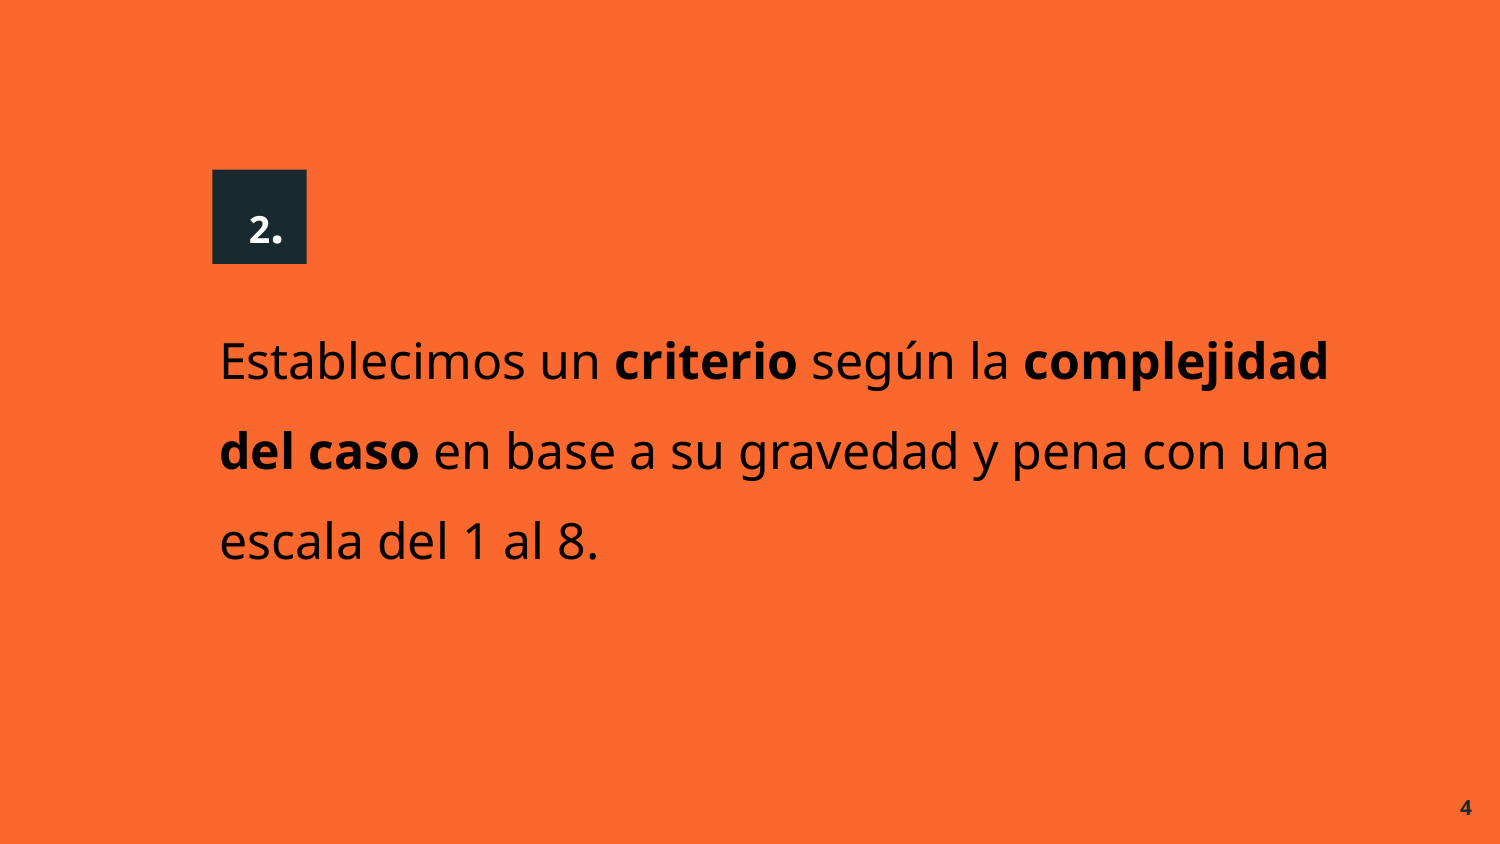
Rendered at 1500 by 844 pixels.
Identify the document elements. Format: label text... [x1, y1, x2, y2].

text_box Establecimos un criterio según la complejidad del caso en base a su gravedad y pena con una escala del 1 al 8. [204, 284, 1434, 545]
text_box 2. [233, 178, 385, 267]
slide_number <number> [1397, 779, 1487, 844]
